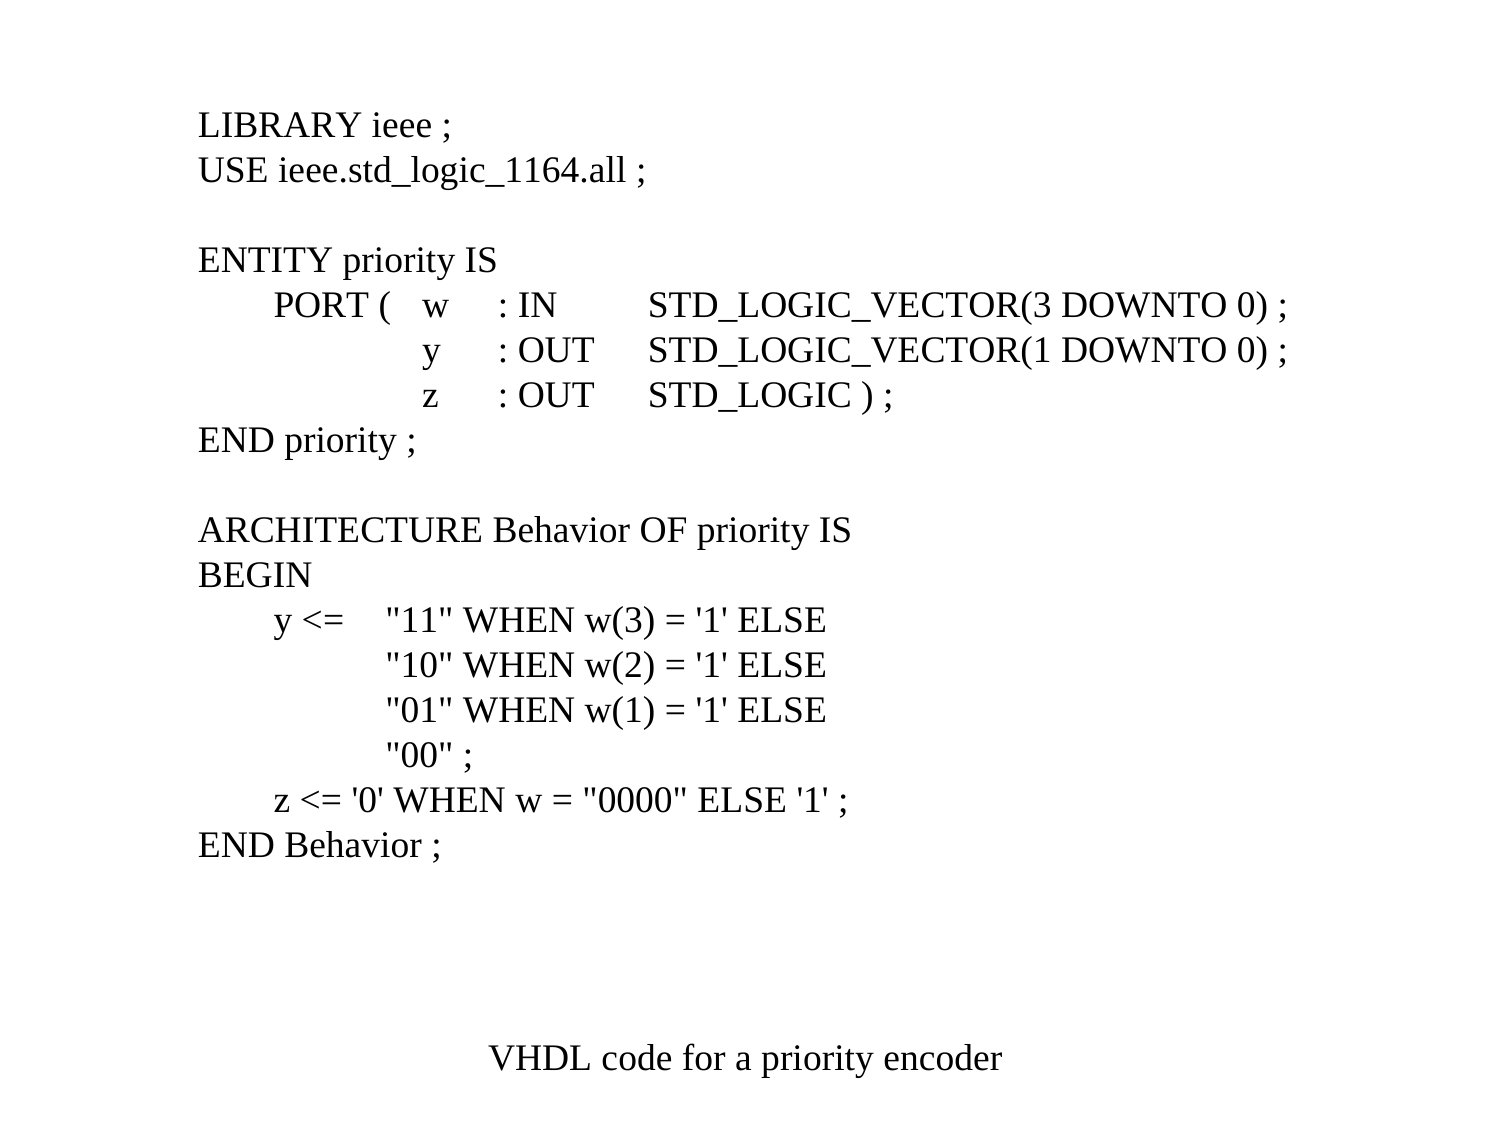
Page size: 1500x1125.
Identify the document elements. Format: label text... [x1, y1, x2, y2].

text_box LIBRARY ieee ; USE ieee.std_logic_1164.all ; ENTITY priority IS PORT ( w : IN STD_LOGIC_VECTOR(3 DOWNTO 0) ; y : OUT STD_LOGIC_VECTOR(1 DOWNTO 0) ; z : OUT STD_LOGIC ) ; END priority ; ARCHITECTURE Behavior OF priority IS BEGIN y <= "11" WHEN w(3) = '1' ELSE "10" WHEN w(2) = '1' ELSE "01" WHEN w(1) = '1' ELSE "00" ; z <= '0' WHEN w = "0000" ELSE '1' ; END Behavior ; [183, 91, 1304, 873]
text_box VHDL code for a priority encoder [154, 1025, 1337, 1101]
